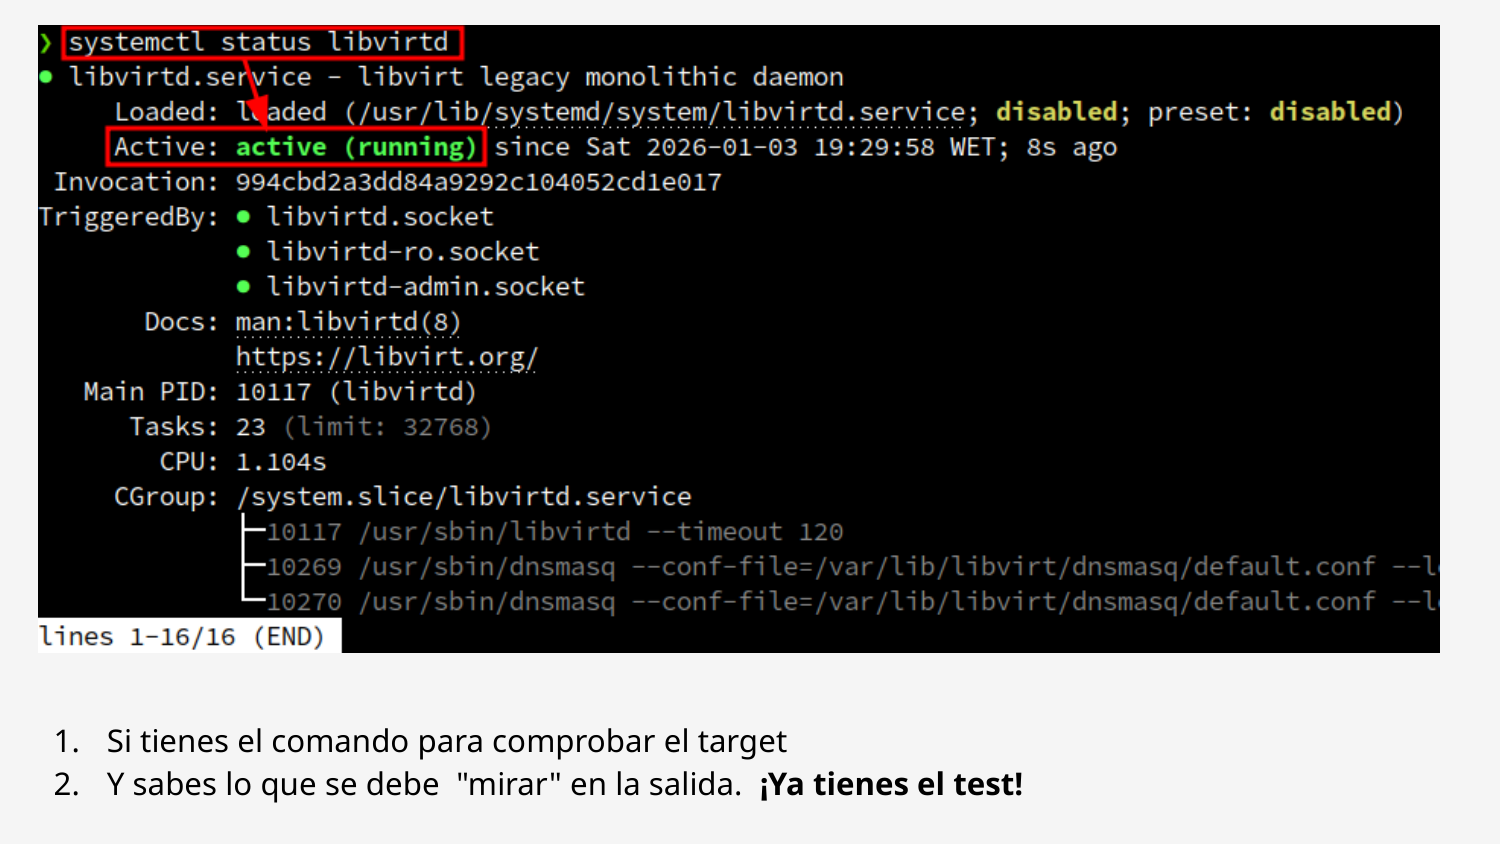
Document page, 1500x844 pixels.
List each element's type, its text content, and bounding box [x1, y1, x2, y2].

picture [38, 25, 1440, 653]
text_box Si tienes el comando para comprobar el target Y sabes lo que se debe "mirar" en la salida. ¡Ya tienes el test! [16, 700, 1382, 832]
